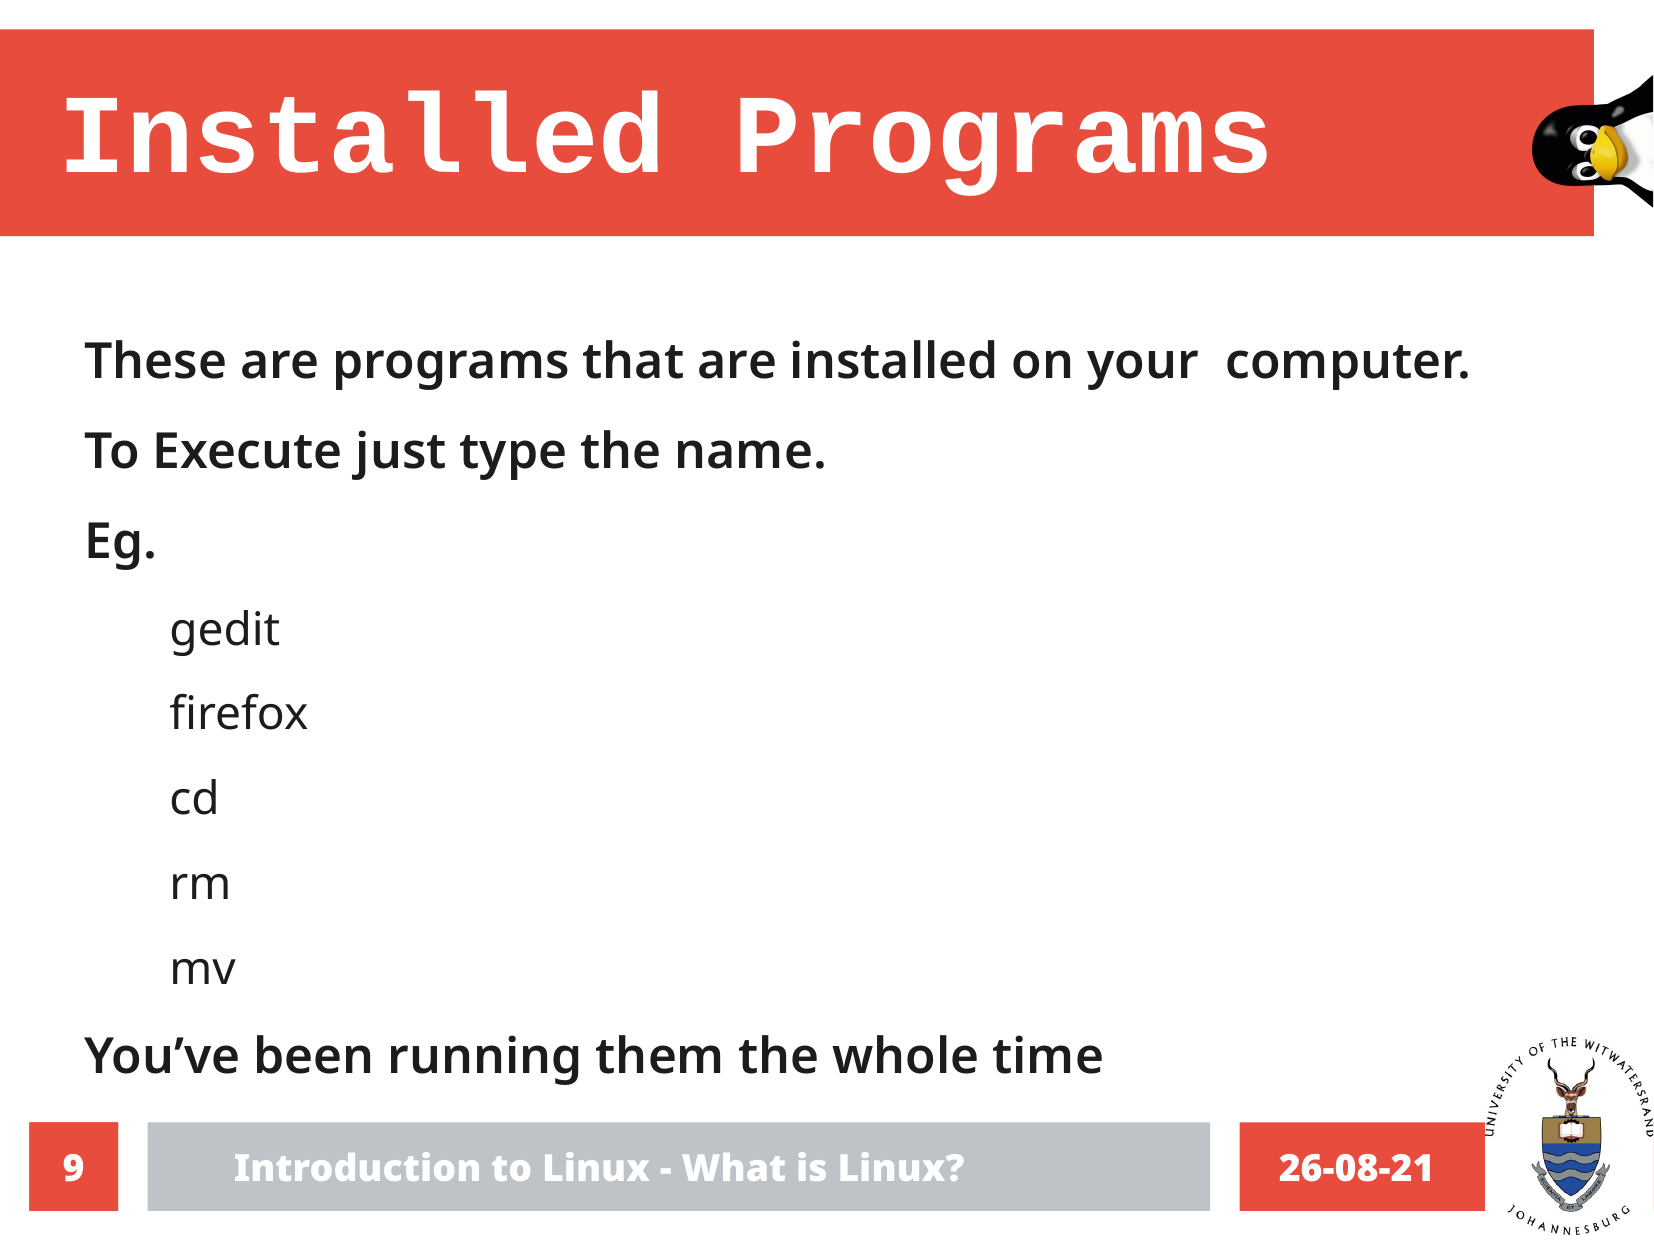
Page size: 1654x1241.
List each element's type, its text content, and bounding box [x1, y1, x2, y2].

picture [1515, 24, 1654, 276]
title Installed Programs [58, 59, 1594, 207]
list These are programs that are installed on your computer. To Execute just type the name. Eg. gedit firefox cd rm mv You’ve been running them the whole time [58, 324, 1565, 1093]
picture [1485, 1037, 1654, 1235]
